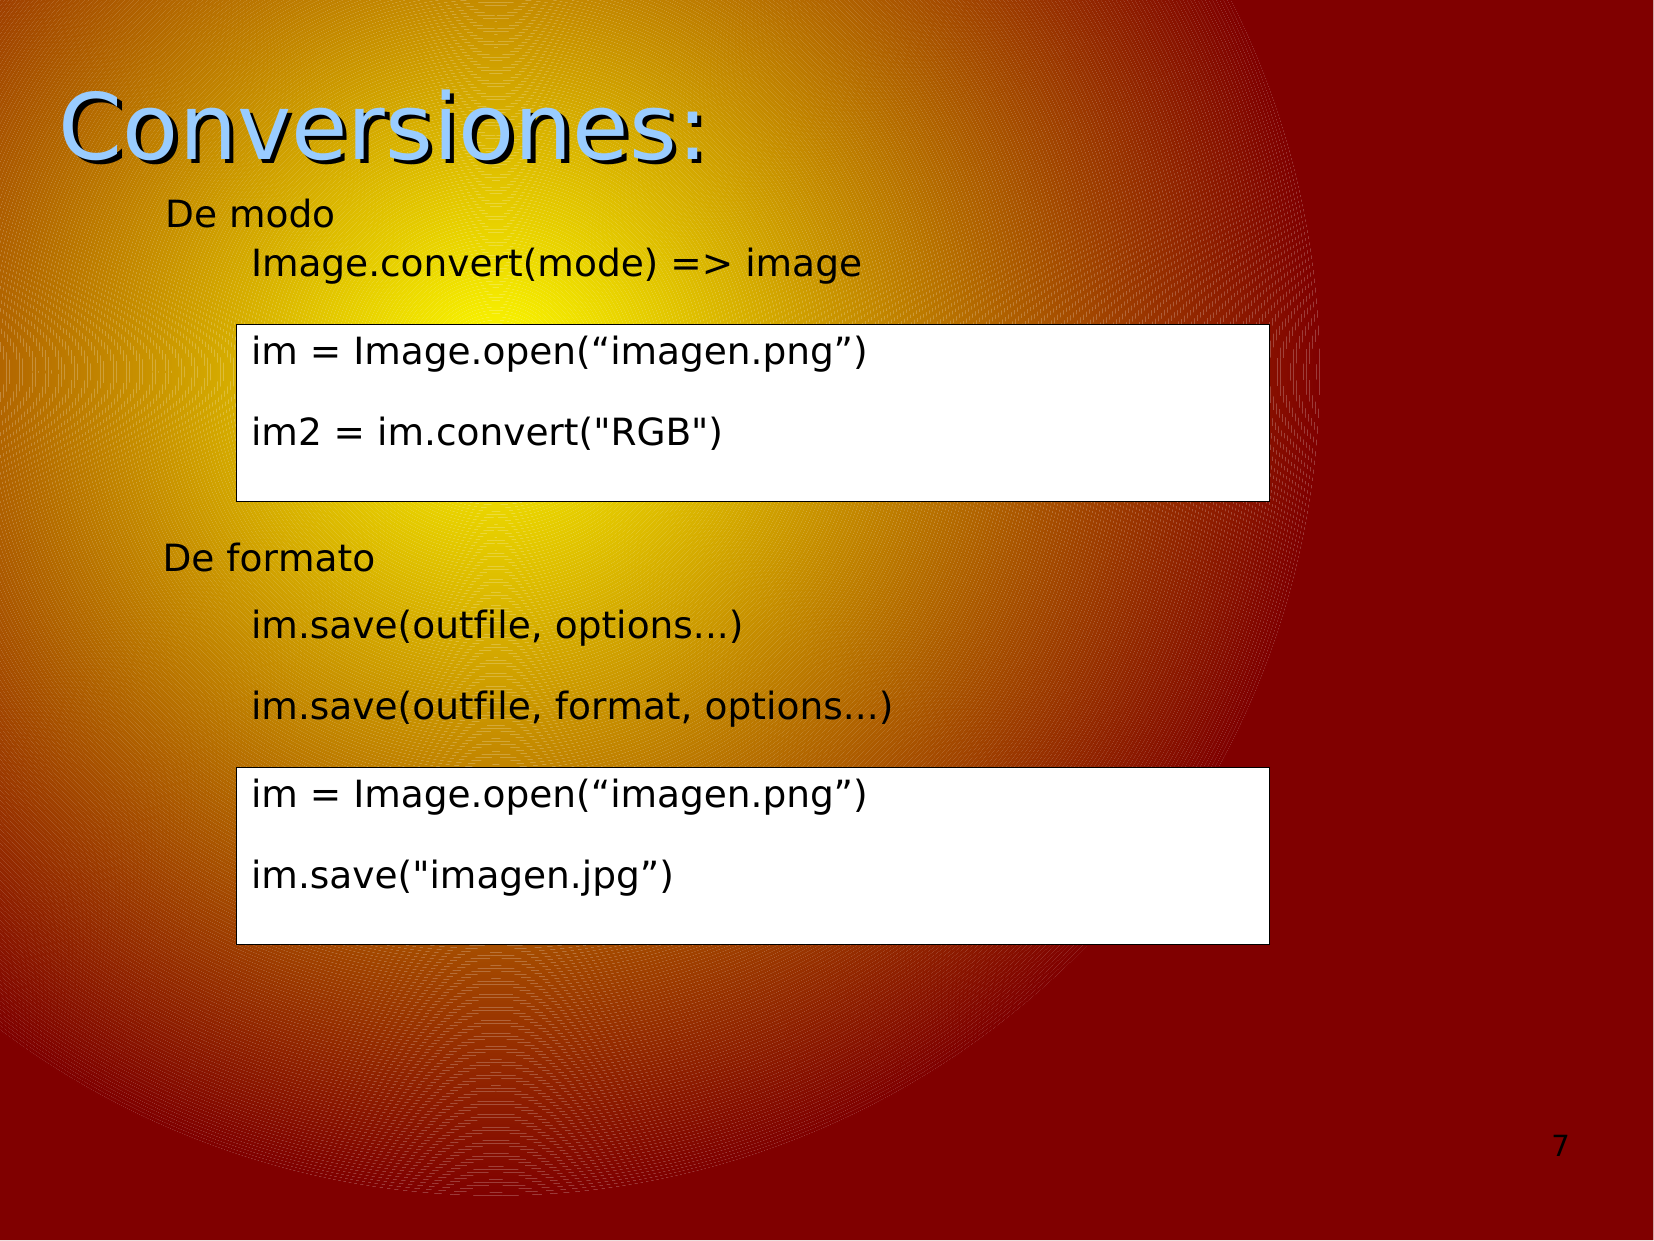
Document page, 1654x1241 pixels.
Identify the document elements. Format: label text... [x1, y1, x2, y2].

text_box De modo [150, 187, 351, 247]
text_box im = Image.open(“imagen.png”) im2 = im.convert("RGB") [236, 324, 1270, 502]
text_box im.save(outfile, options...) im.save(outfile, format, options...) [236, 598, 1026, 739]
text_box Image.convert(mode) => image [236, 236, 1026, 296]
text_box De formato [147, 531, 391, 590]
text_box im = Image.open(“imagen.png”) im.save("imagen.jpg”) [236, 767, 1270, 945]
title Conversiones: [59, 29, 1547, 228]
